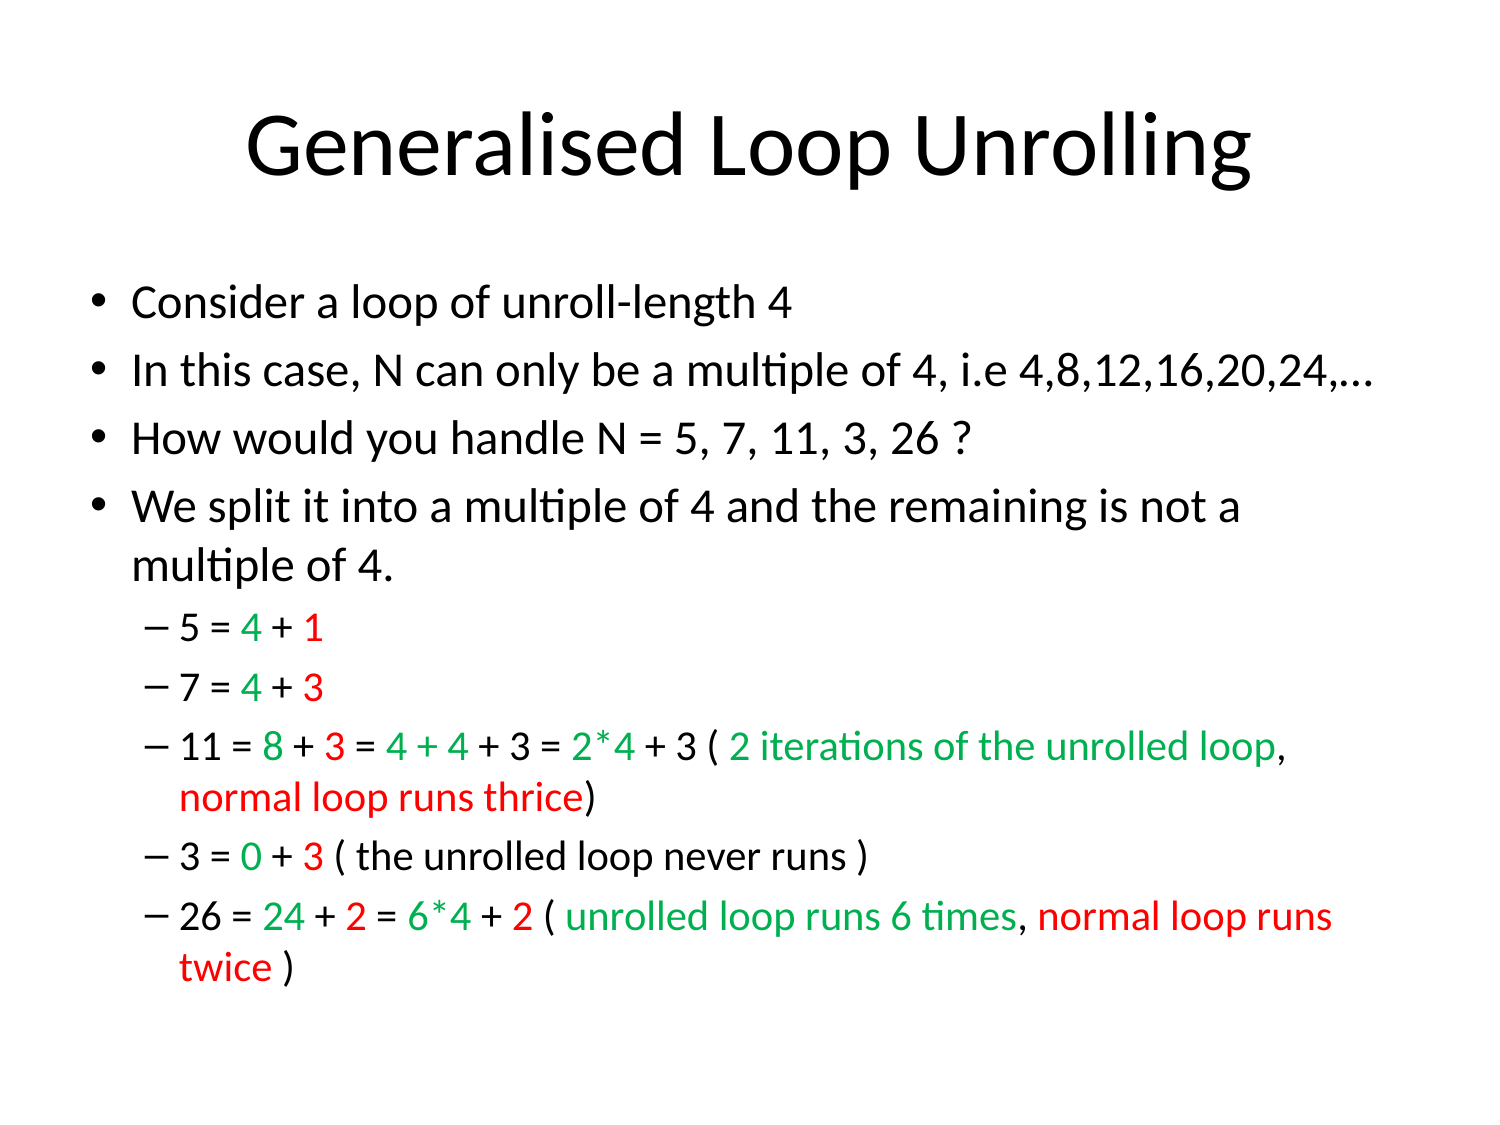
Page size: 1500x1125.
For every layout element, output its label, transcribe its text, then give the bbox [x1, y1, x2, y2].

list Consider a loop of unroll-length 4 In this case, N can only be a multiple of 4, i.e 4,8,12,16,20,24,… How would you handle N = 5, 7, 11, 3, 26 ? We split it into a multiple of 4 and the remaining is not a multiple of 4. 5 = 4 + 1 7 = 4 + 3 11 = 8 + 3 = 4 + 4 + 3 = 2*4 + 3 ( 2 iterations of the unrolled loop, normal loop runs thrice) 3 = 0 + 3 ( the unrolled loop never runs ) 26 = 24 + 2 = 6*4 + 2 ( unrolled loop runs 6 times, normal loop runs twice ) [75, 262, 1425, 1005]
title Generalised Loop Unrolling [75, 45, 1425, 233]
